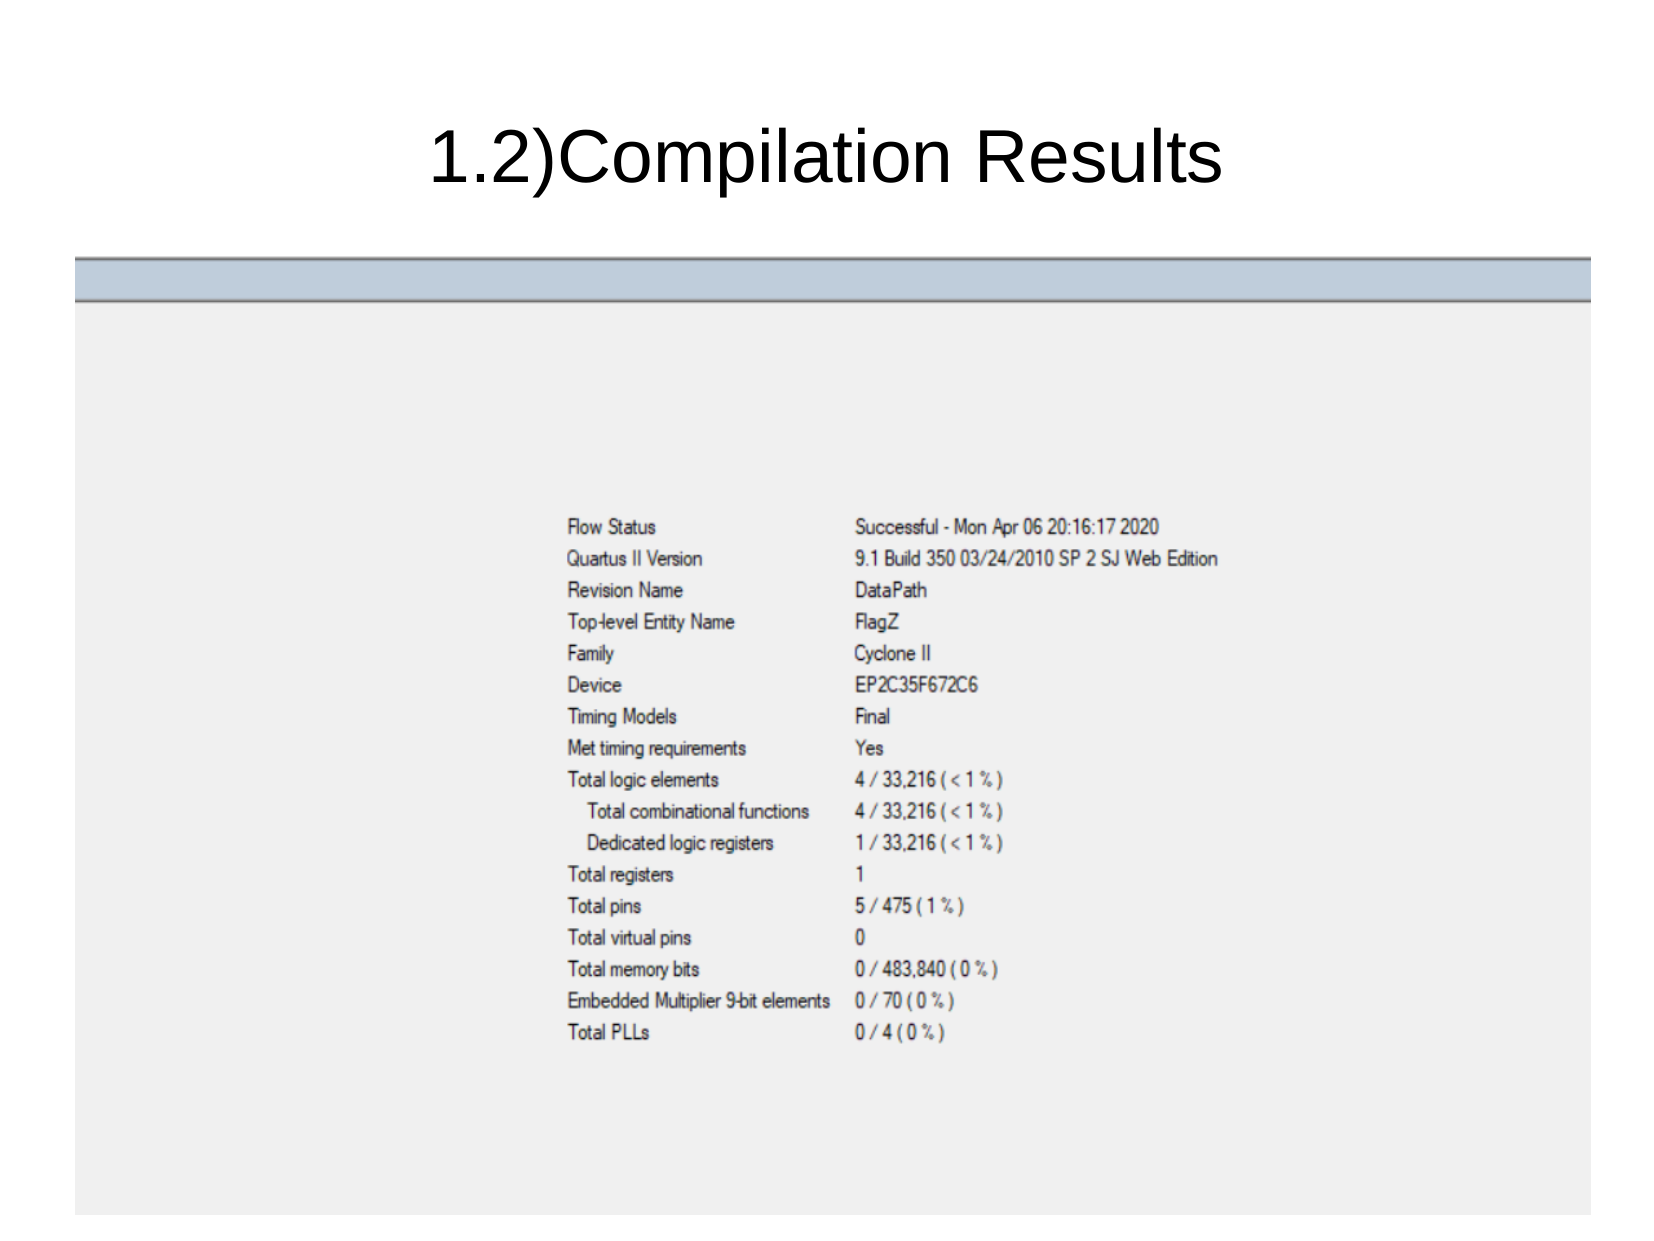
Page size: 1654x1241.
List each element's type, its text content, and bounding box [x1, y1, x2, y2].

picture [75, 256, 1591, 1216]
title 1.2)Compilation Results [82, 49, 1571, 256]
